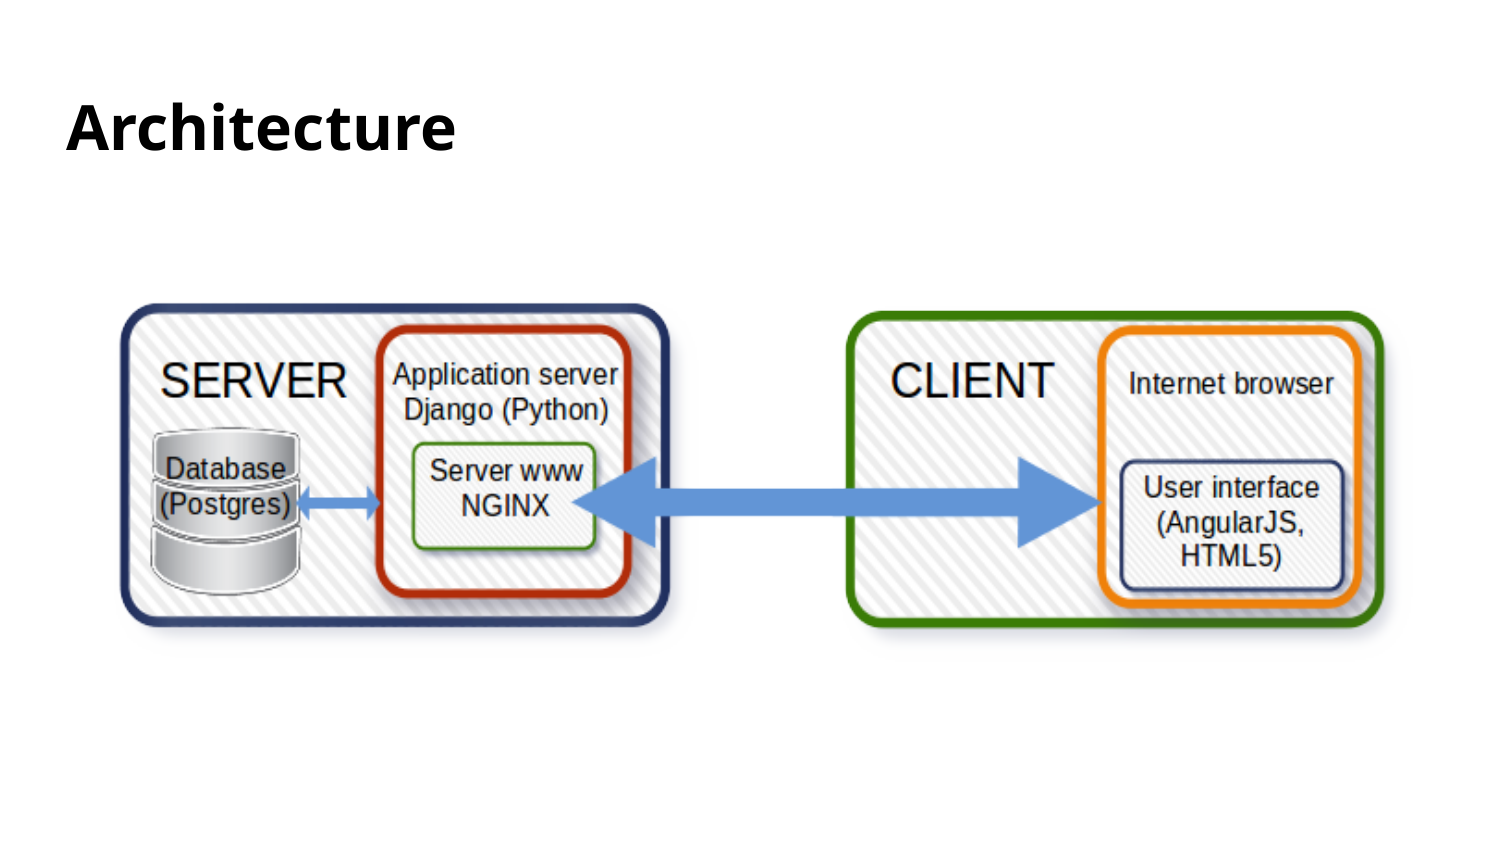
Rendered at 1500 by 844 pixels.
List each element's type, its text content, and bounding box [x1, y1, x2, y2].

picture [51, 259, 1449, 700]
title Architecture [51, 72, 1449, 176]
